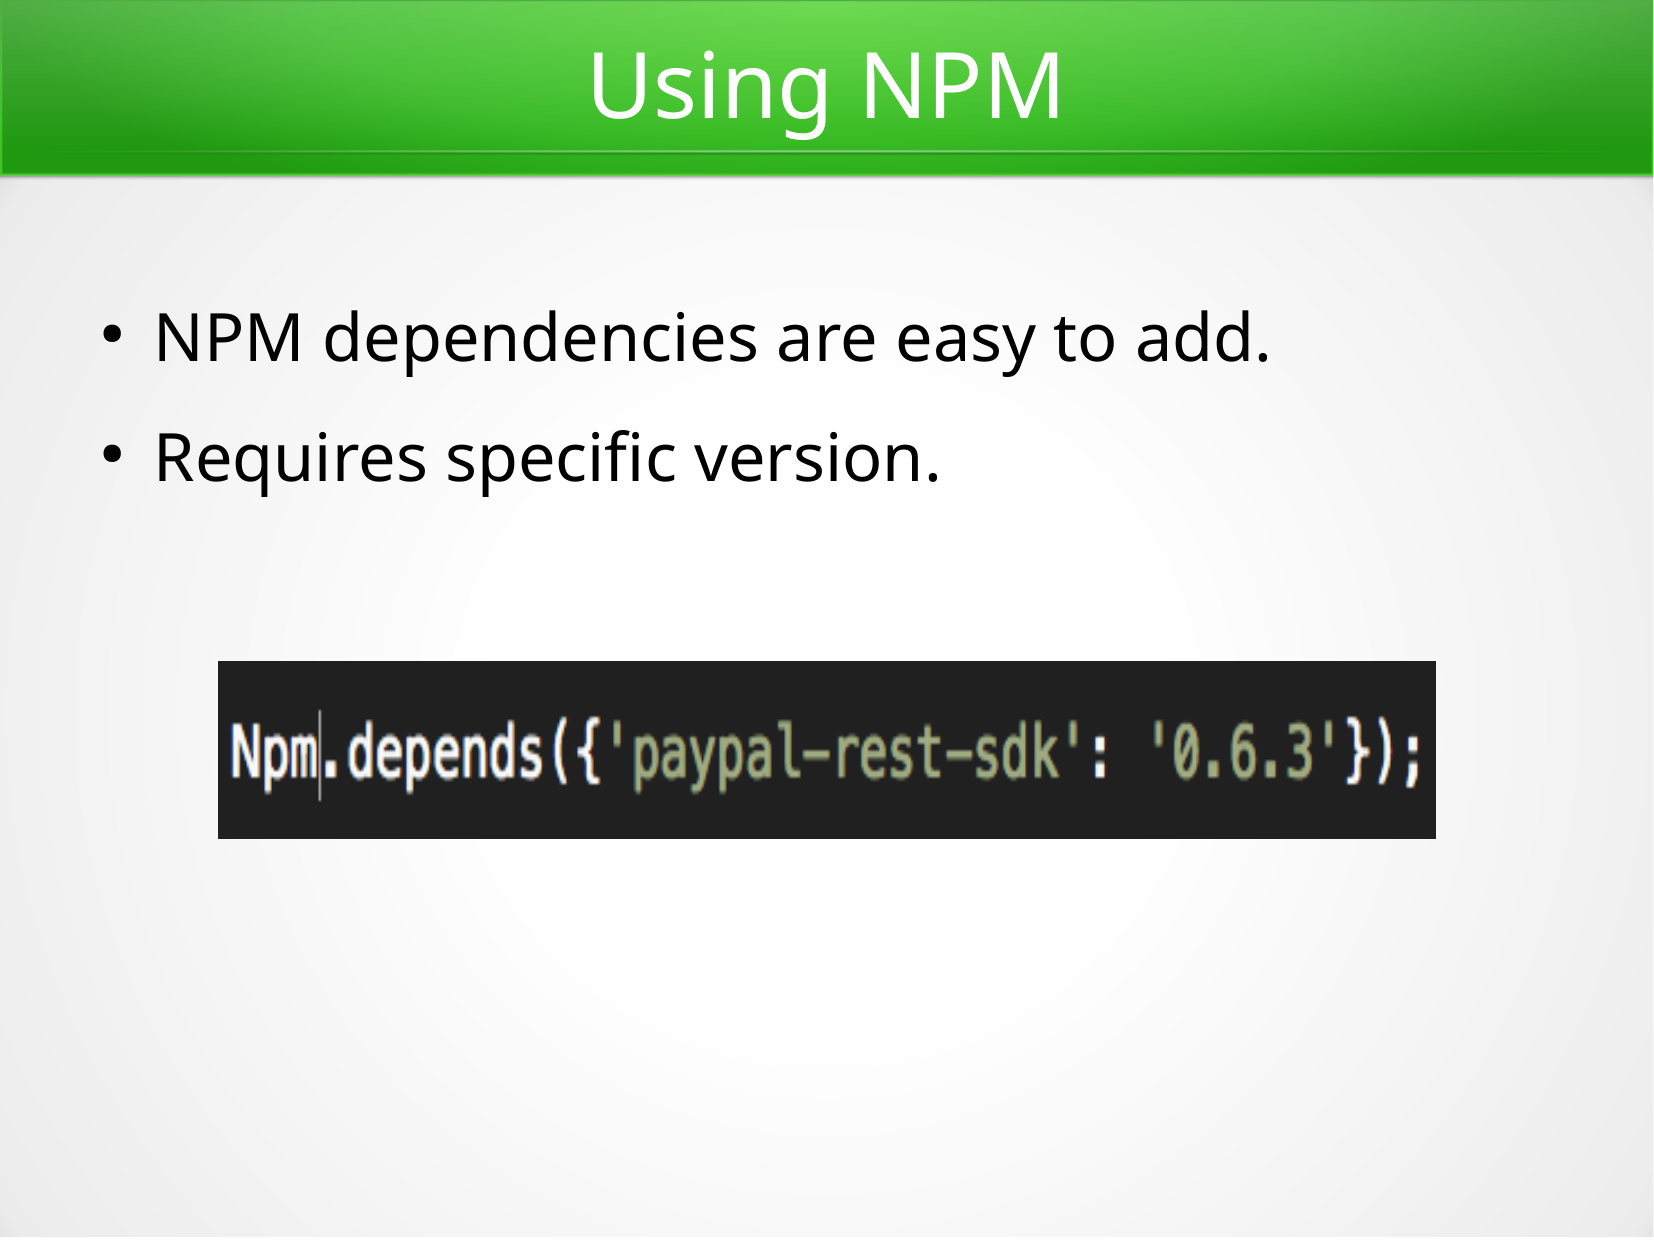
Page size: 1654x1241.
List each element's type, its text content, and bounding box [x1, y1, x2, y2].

title Using NPM [82, 11, 1571, 154]
list NPM dependencies are easy to add. Requires specific version. [82, 290, 1571, 1010]
picture [0, 0, 1654, 1237]
